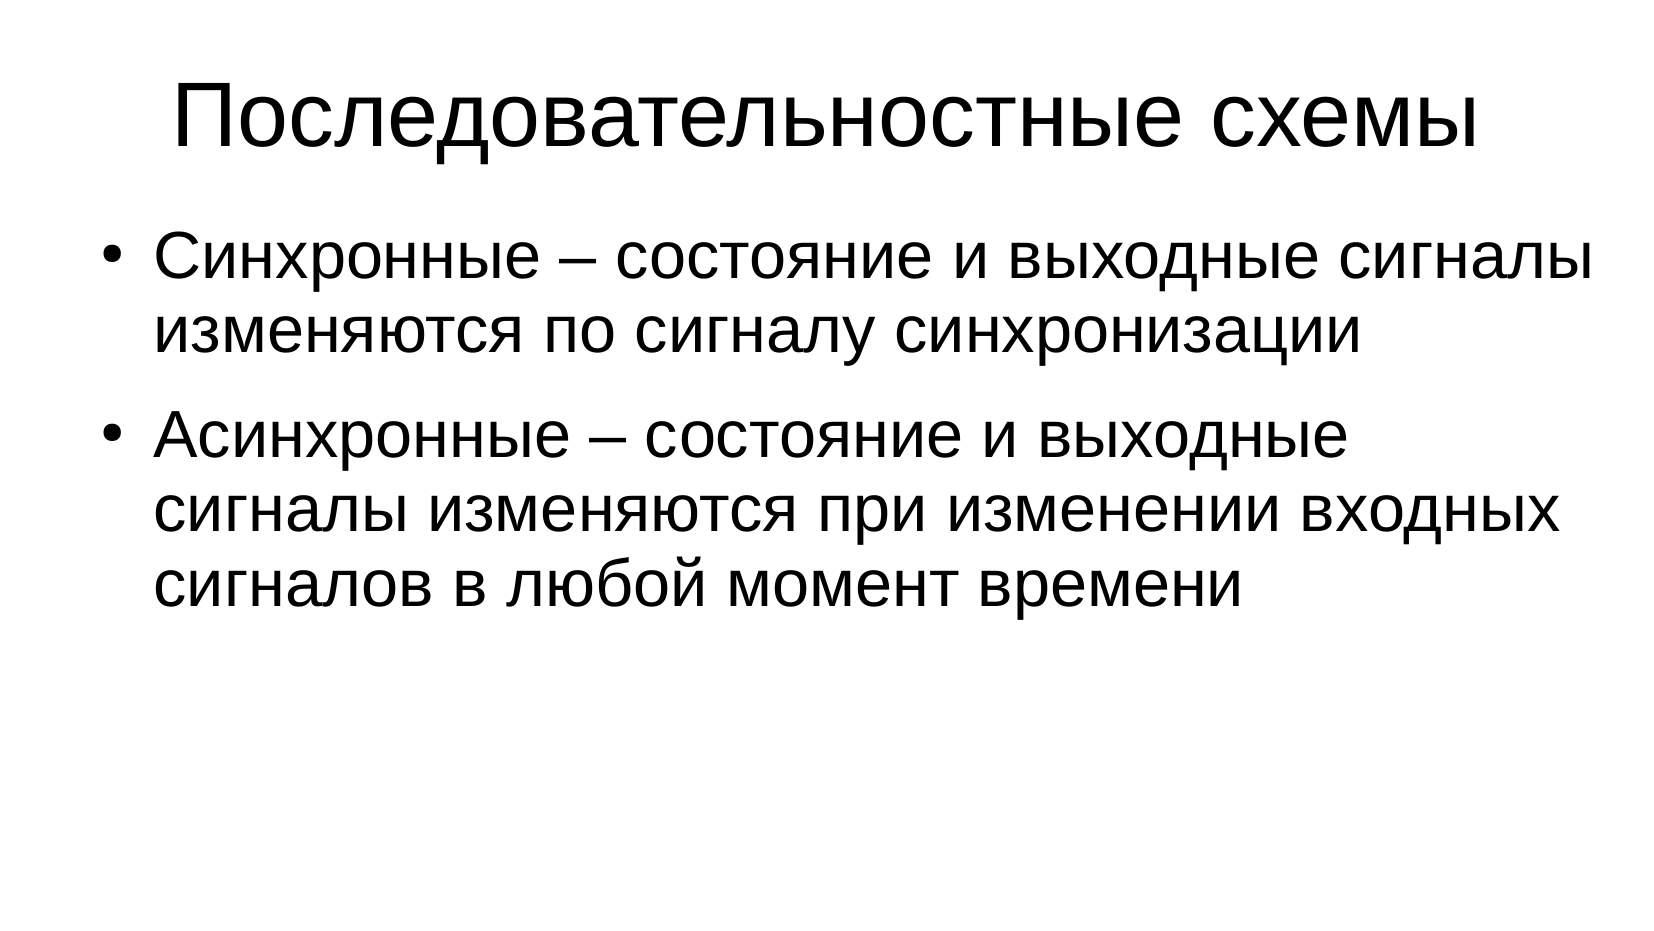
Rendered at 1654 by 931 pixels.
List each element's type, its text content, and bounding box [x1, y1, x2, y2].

title Последовательностные схемы [82, 37, 1571, 193]
list Синхронные – состояние и выходные сигналы изменяются по сигналу синхронизации Асинхронные – состояние и выходные сигналы изменяются при изменении входных сигналов в любой момент времени [82, 217, 1606, 758]
